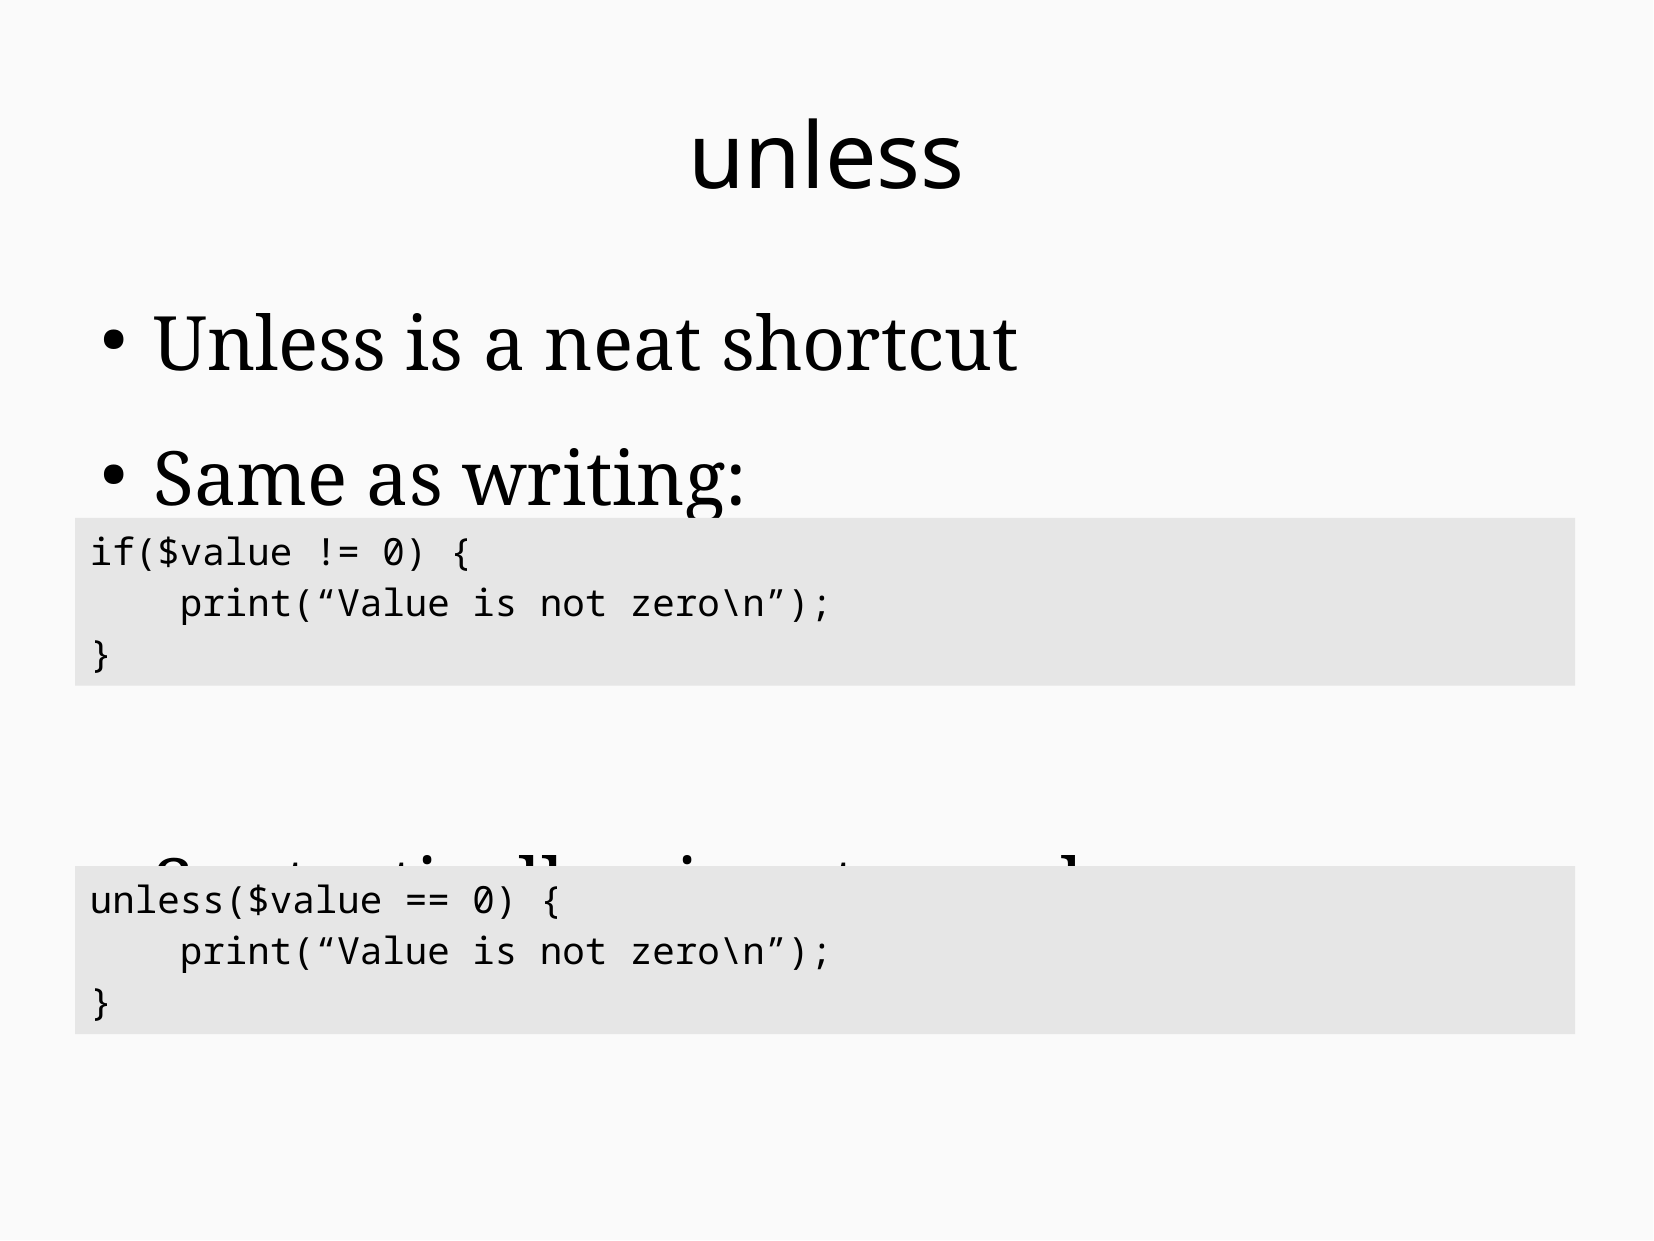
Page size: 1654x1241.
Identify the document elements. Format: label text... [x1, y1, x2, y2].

text_box if($value != 0) { print(“Value is not zero\n”); } [75, 517, 1576, 664]
list Unless is a neat shortcut Same as writing: Syntactically nicer to read: [82, 290, 1571, 517]
list Unless is a neat shortcut Same as writing: Syntactically nicer to read: [82, 686, 1571, 866]
text_box unless($value == 0) { print(“Value is not zero\n”); } [75, 866, 1576, 1012]
title unless [82, 49, 1571, 257]
